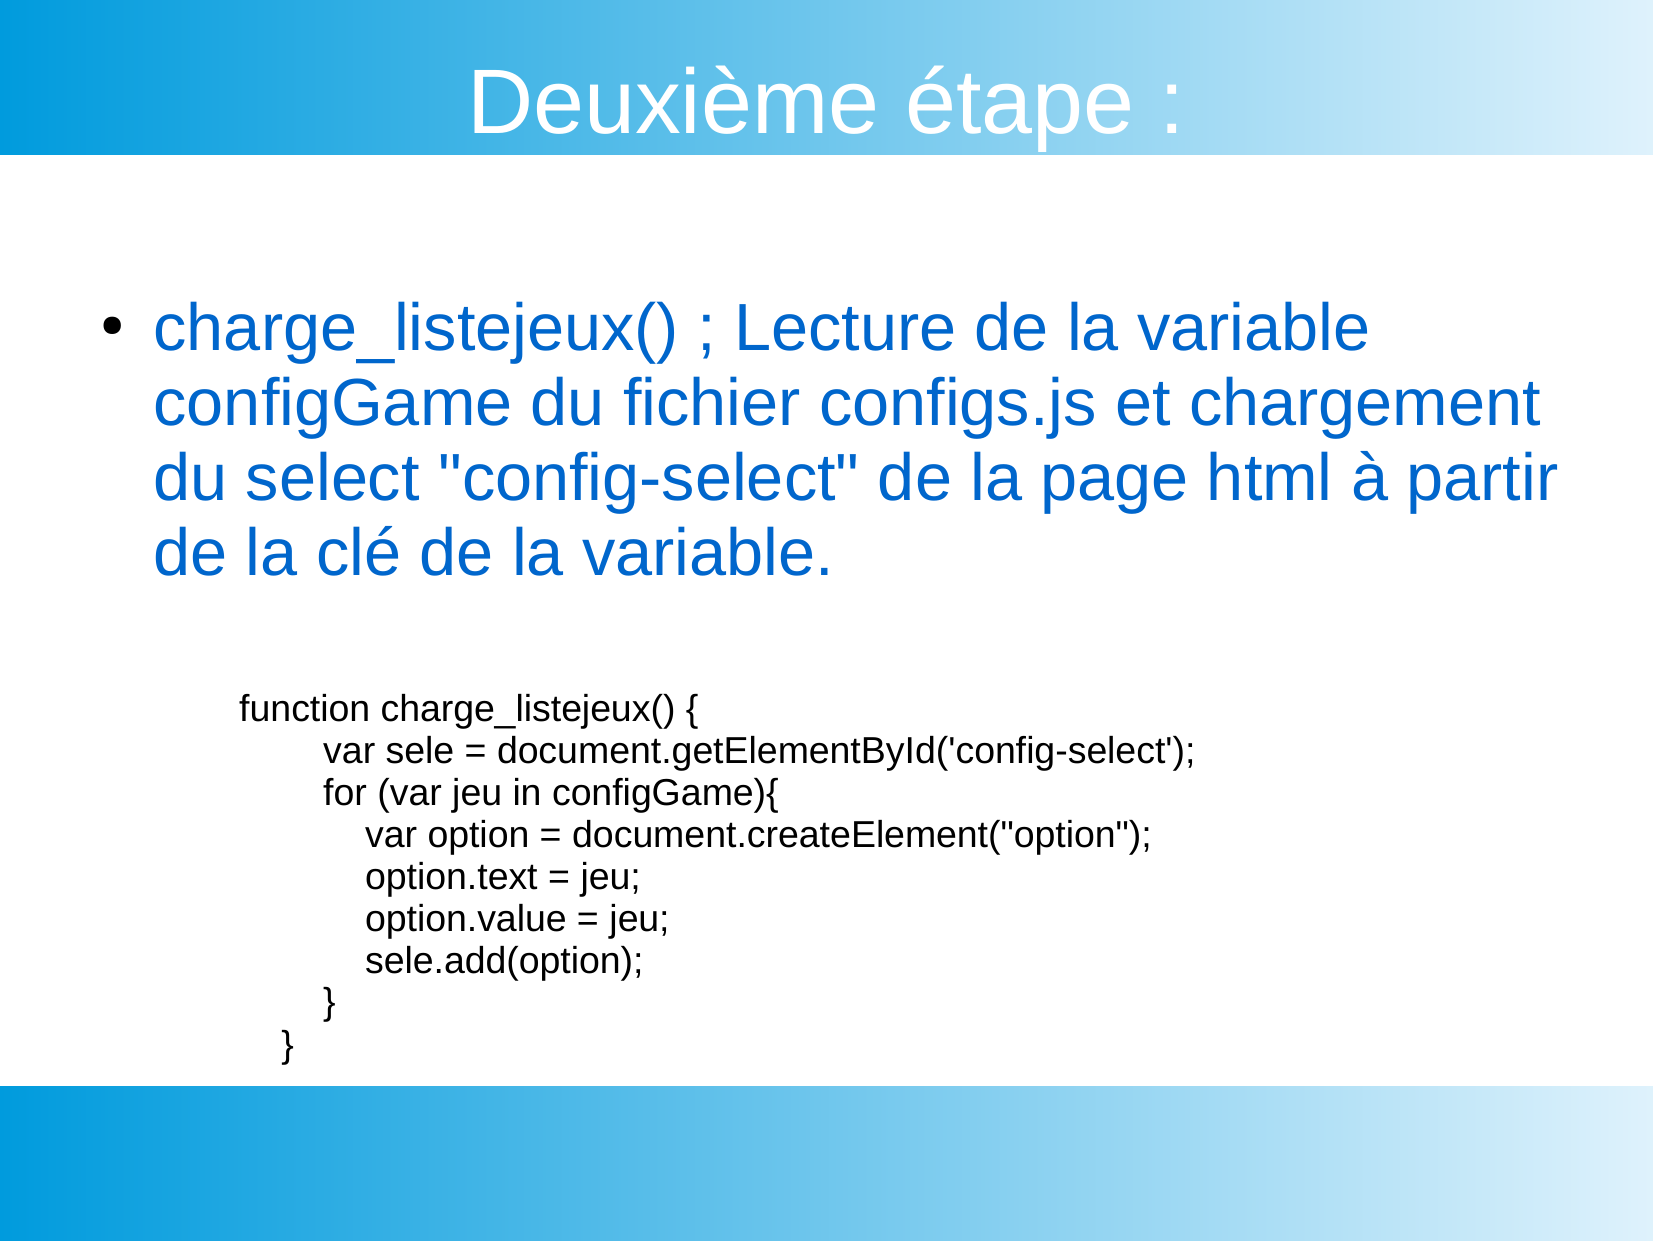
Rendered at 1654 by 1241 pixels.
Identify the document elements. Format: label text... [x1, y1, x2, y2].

title Deuxième étape : [82, 49, 1571, 155]
text_box function charge_listejeux() { var sele = document.getElementById('config-select'); for (var jeu in configGame){ var option = document.createElement("option"); option.text = jeu; option.value = jeu; sele.add(option); } } [224, 637, 1430, 1073]
list charge_listejeux() ; Lecture de la variable configGame du fichier configs.js et chargement du select "config-select" de la page html à partir de la clé de la variable. [82, 290, 1571, 1010]
